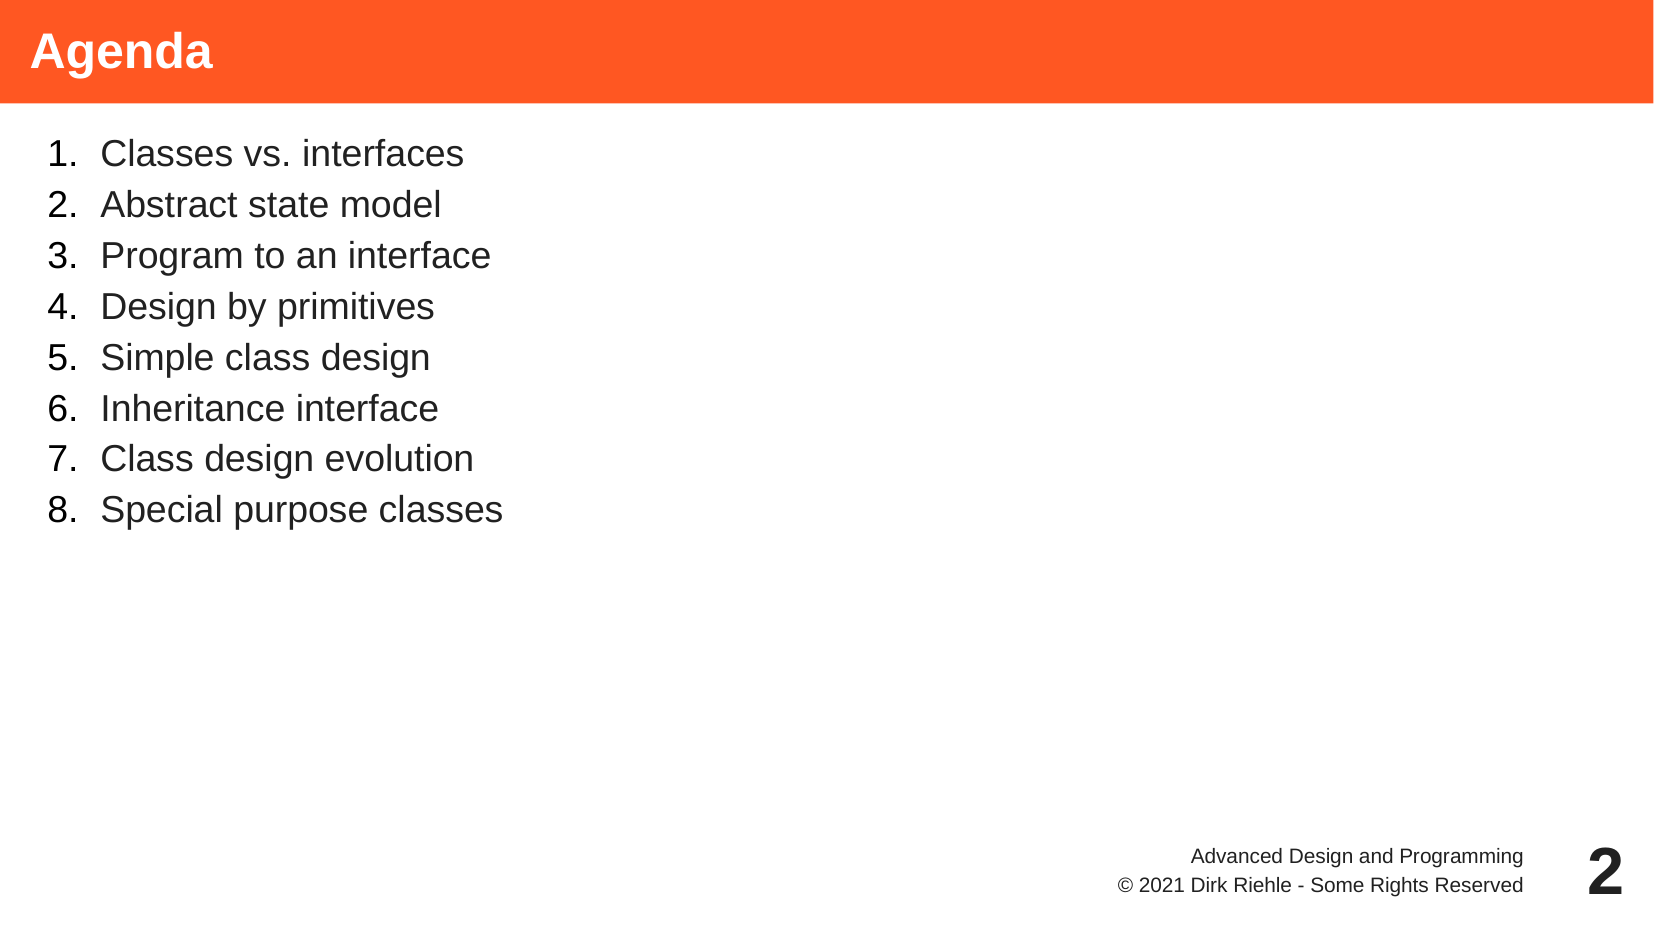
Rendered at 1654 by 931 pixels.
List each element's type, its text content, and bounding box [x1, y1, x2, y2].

title Agenda [0, 0, 1654, 104]
list Classes vs. interfaces Abstract state model Program to an interface Design by primitives Simple class design Inheritance interface Class design evolution Special purpose classes [29, 132, 1625, 813]
